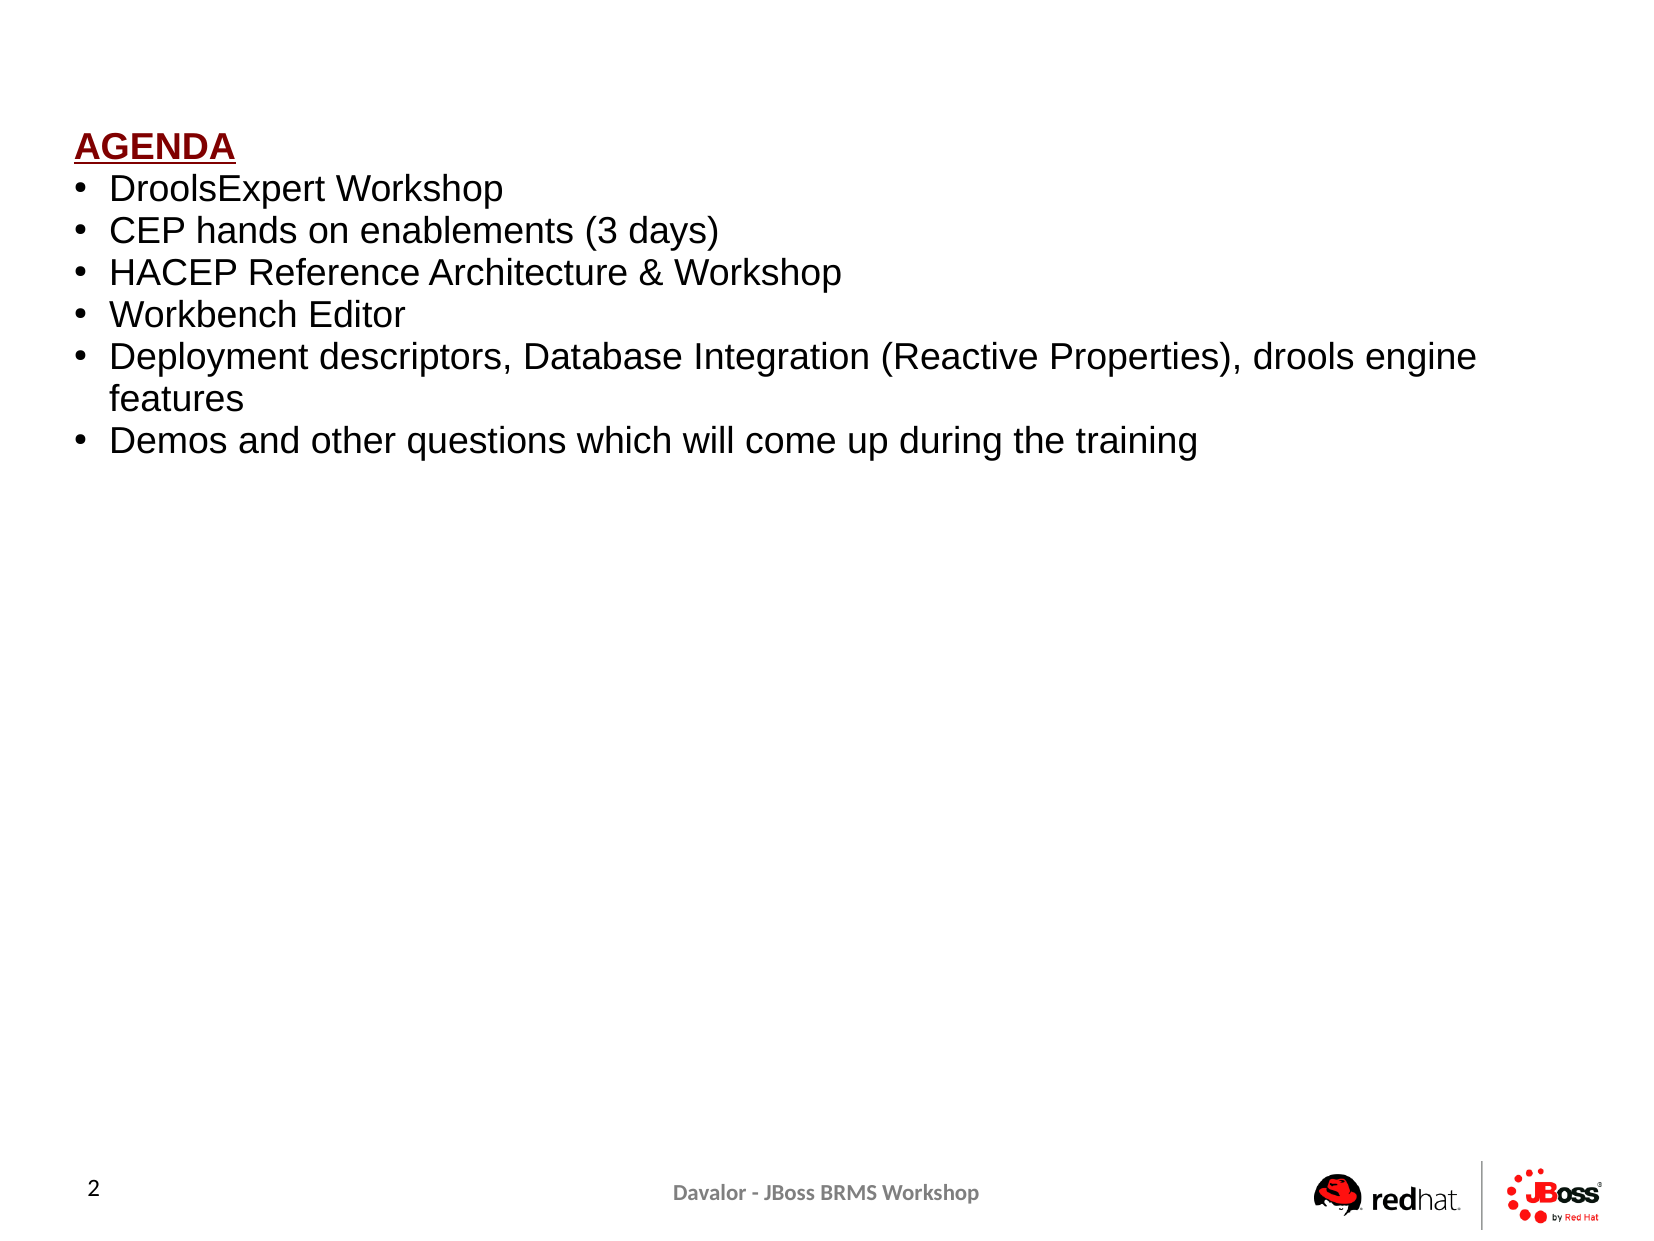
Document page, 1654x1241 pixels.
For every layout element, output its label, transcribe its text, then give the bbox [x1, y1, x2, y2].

picture [1314, 1161, 1602, 1230]
text_box AGENDA DroolsExpert Workshop CEP hands on enablements (3 days) HACEP Reference Architecture & Workshop Workbench Editor Deployment descriptors, Database Integration (Reactive Properties), drools engine features Demos and other questions which will come up during the training [59, 118, 1607, 469]
